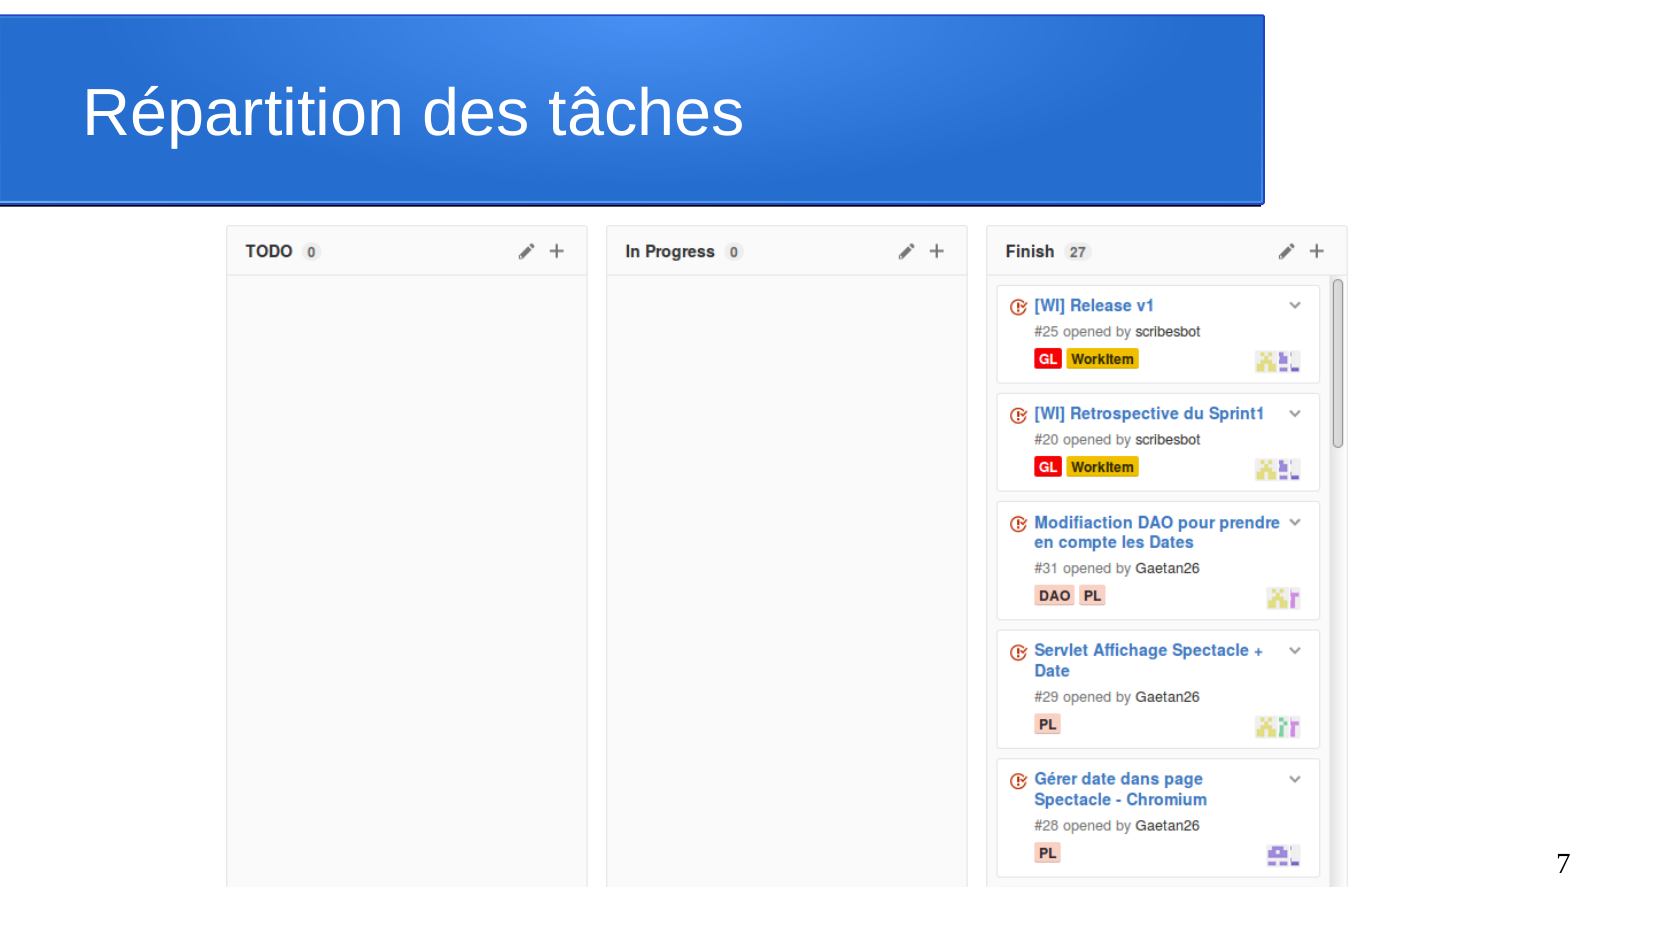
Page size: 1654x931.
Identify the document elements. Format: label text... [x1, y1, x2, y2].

picture [225, 224, 1349, 887]
title Répartition des tâches [82, 35, 1235, 189]
